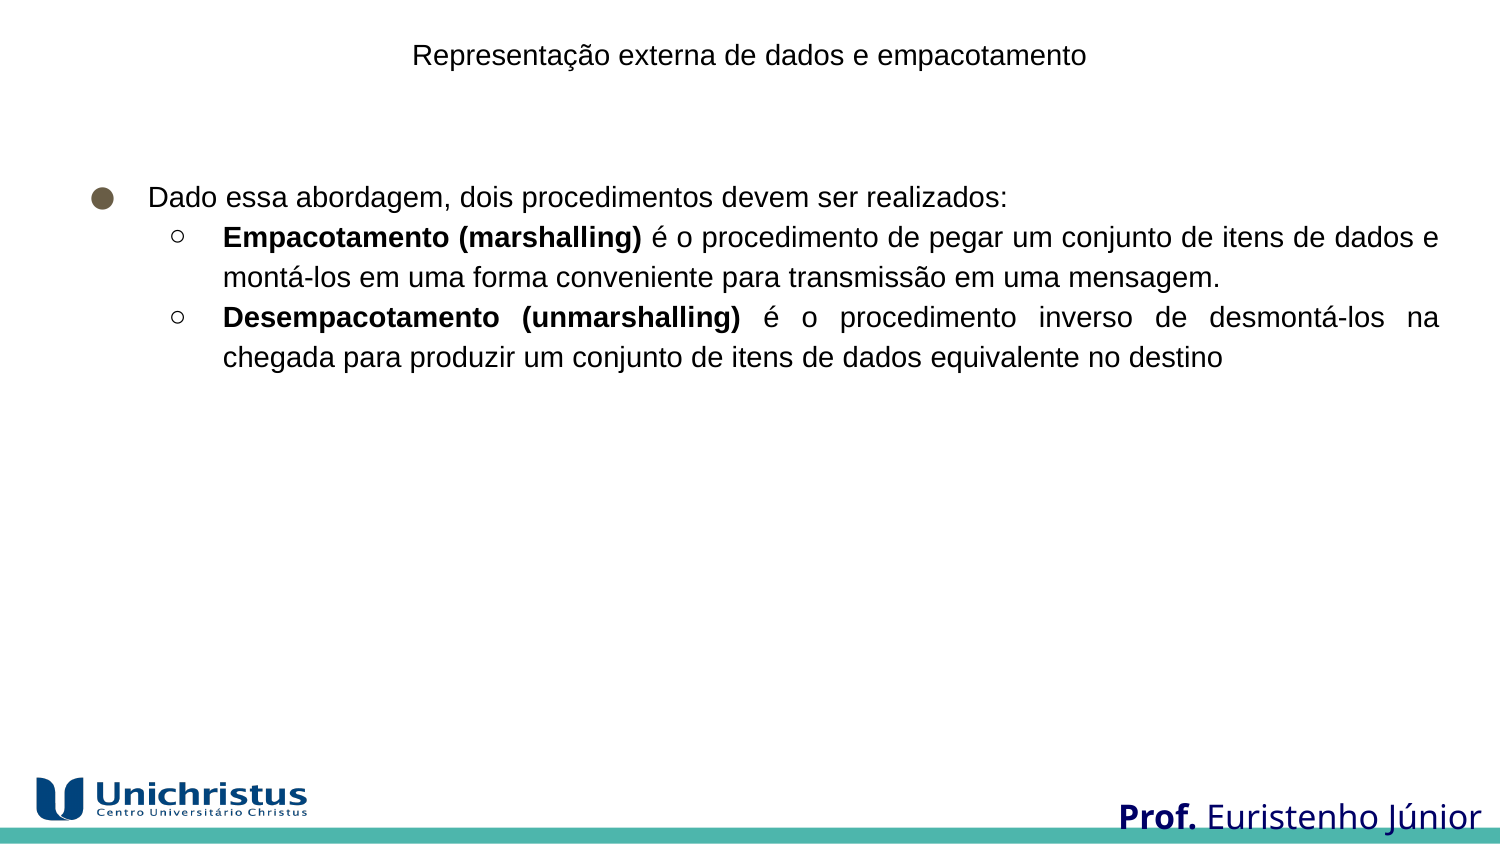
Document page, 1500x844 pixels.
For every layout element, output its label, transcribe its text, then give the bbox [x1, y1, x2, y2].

title Representação externa de dados e empacotamento [51, 20, 1449, 137]
list Dado essa abordagem, dois procedimentos devem ser realizados: Empacotamento (marshalling) é o procedimento de pegar um conjunto de itens de dados e montá-los em uma forma conveniente para transmissão em uma mensagem. Desempacotamento (unmarshalling) é o procedimento inverso de desmontá-los na chegada para produzir um conjunto de itens de dados equivalente no destino [57, 157, 1456, 756]
picture [32, 775, 311, 822]
